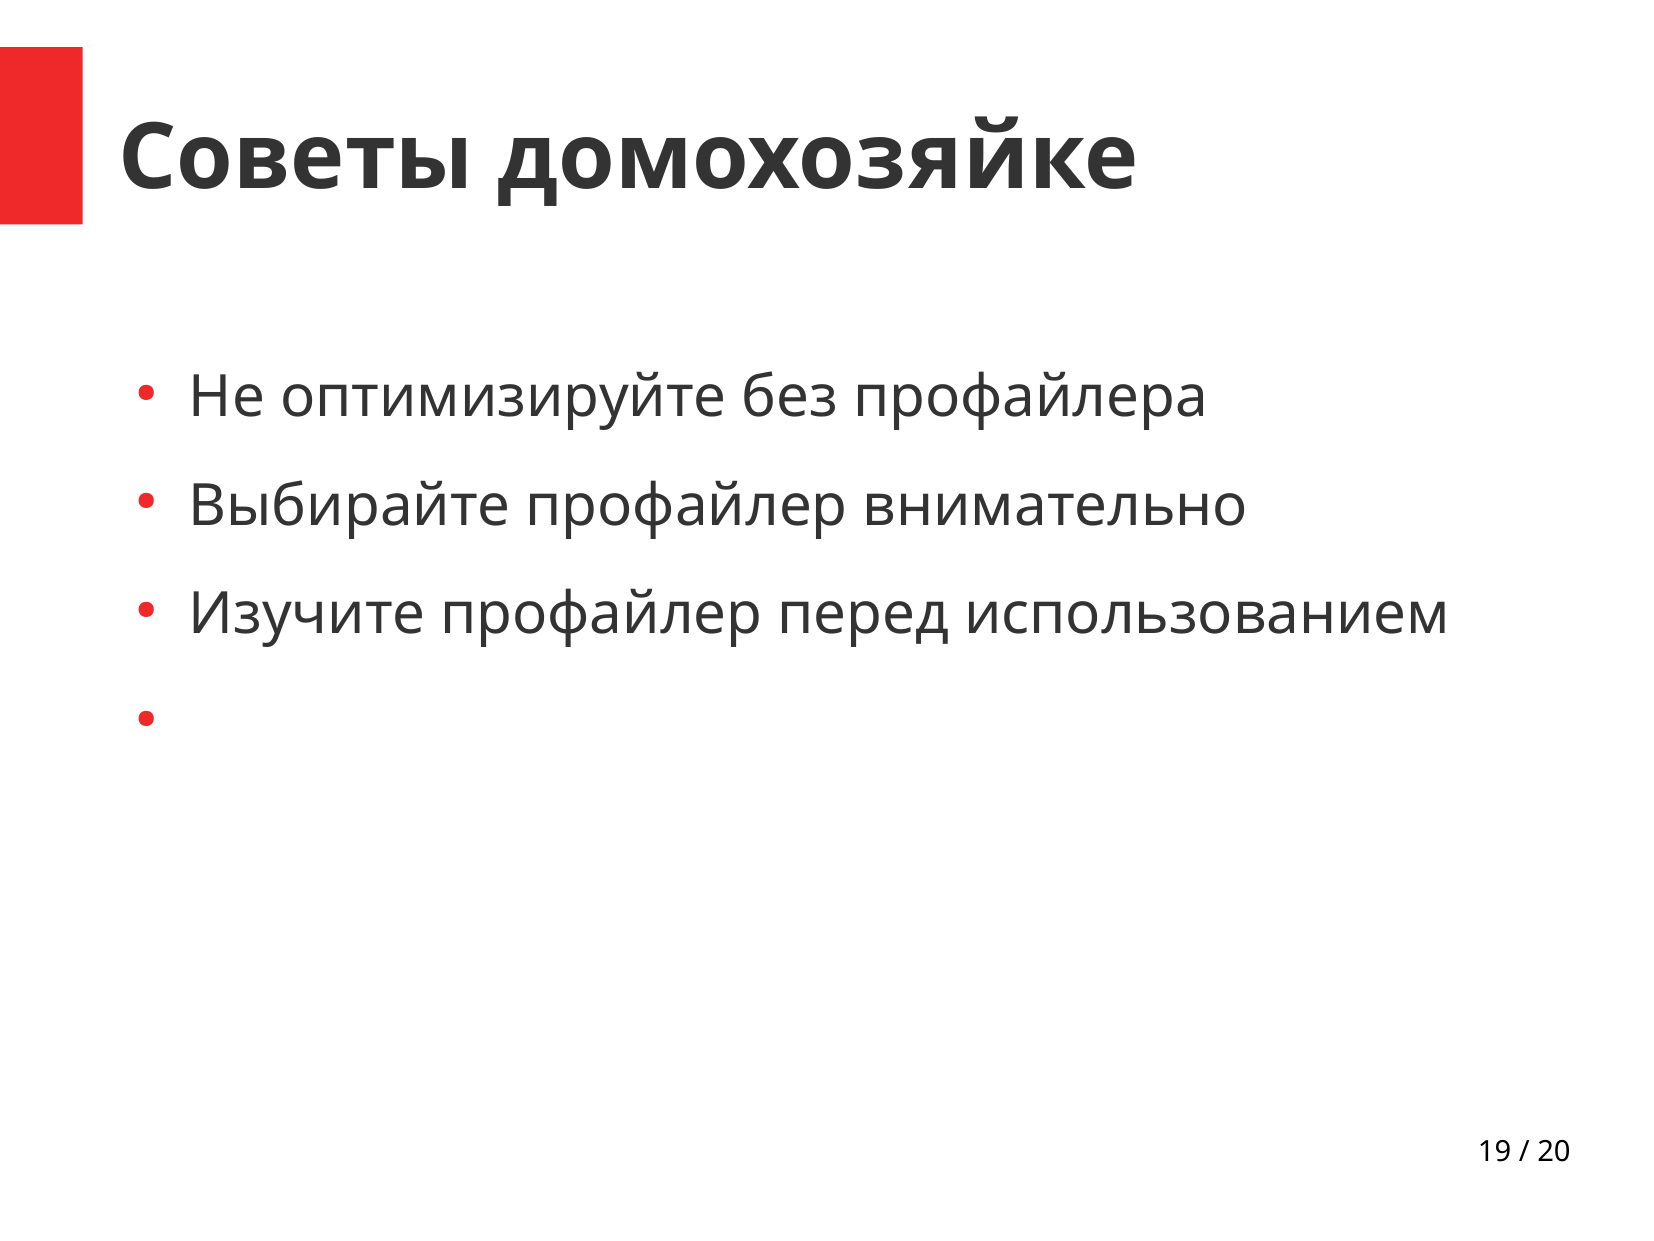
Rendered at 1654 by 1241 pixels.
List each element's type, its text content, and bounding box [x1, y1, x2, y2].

list Не оптимизируйте без профайлера Выбирайте профайлер внимательно Изучите профайлер перед использованием [118, 354, 1536, 1074]
title Советы домохозяйке [118, 49, 1571, 257]
